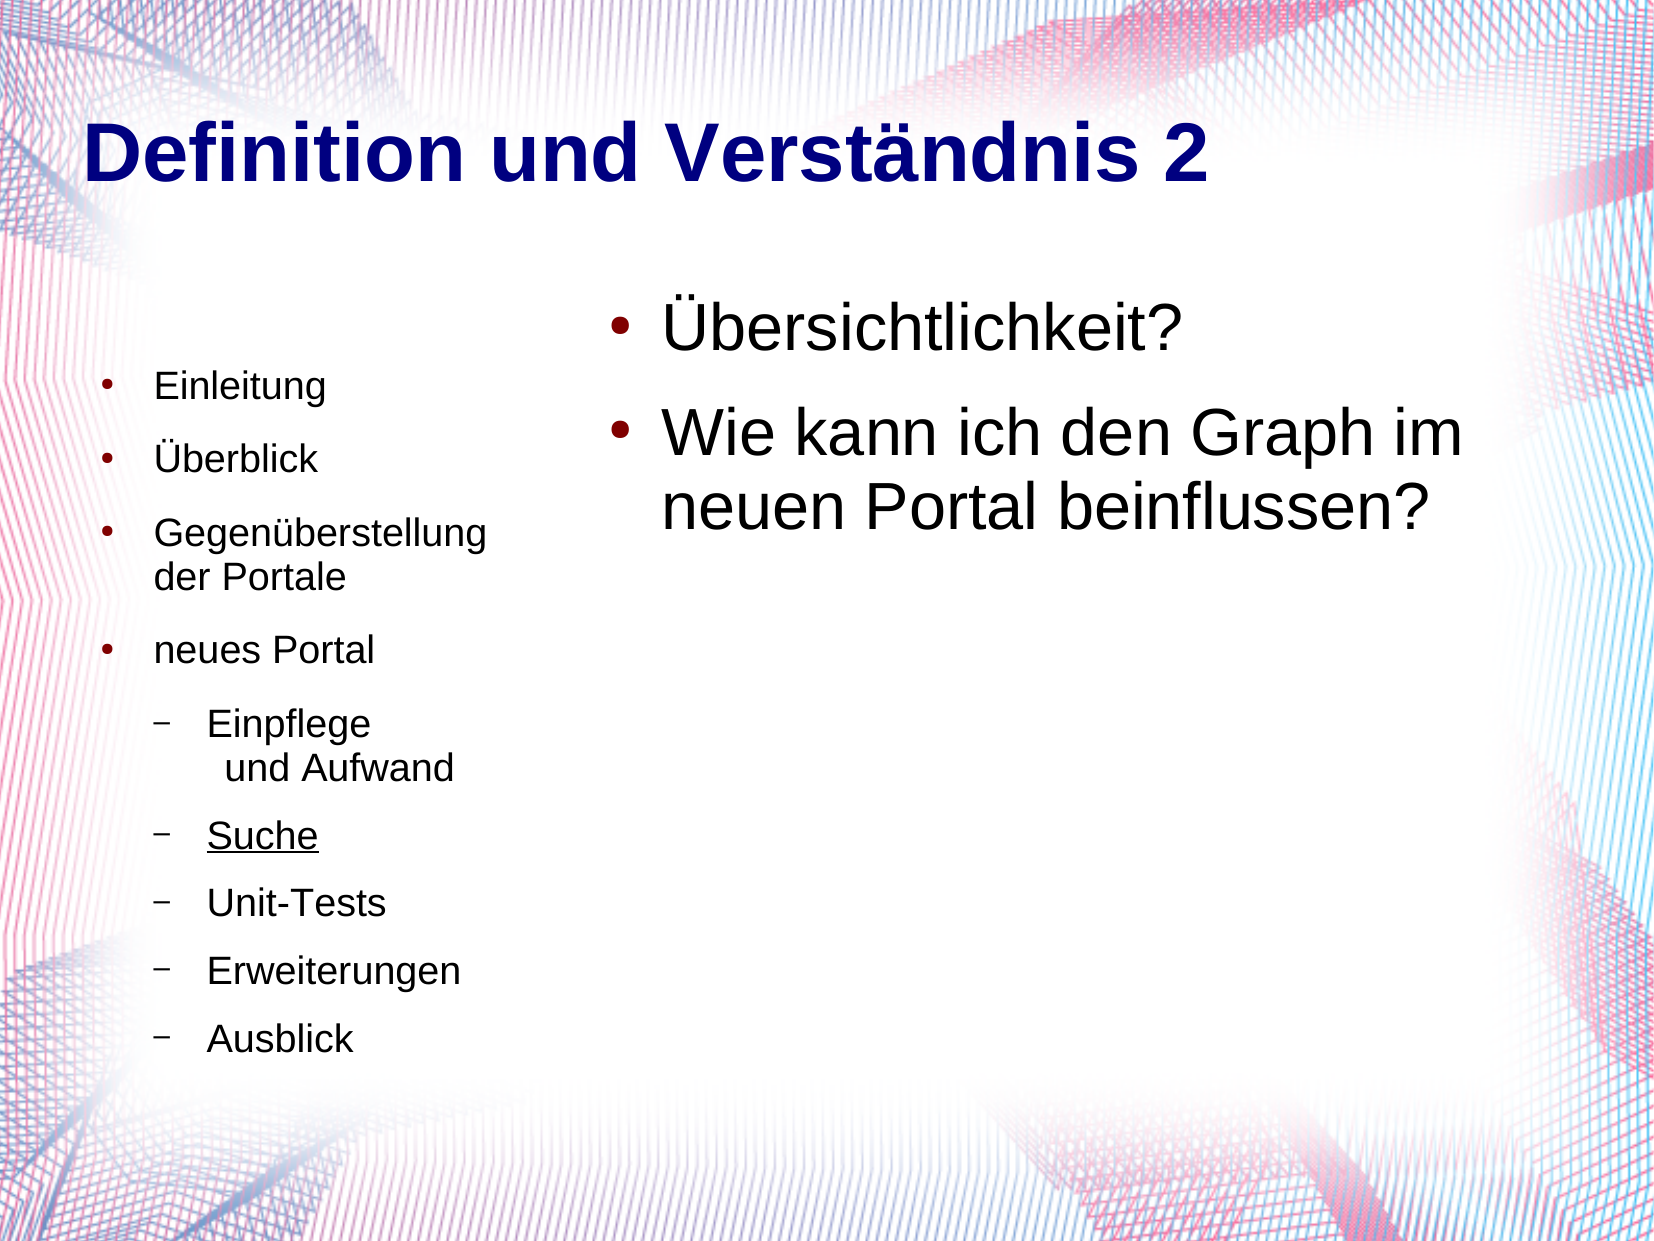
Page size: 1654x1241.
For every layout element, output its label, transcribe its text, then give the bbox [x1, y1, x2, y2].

list Einleitung Überblick Gegenüberstellung der Portale neues Portal Einpflege und Aufwand Suche Unit-Tests Erweiterungen Ausblick [82, 290, 520, 1109]
picture [0, 0, 1654, 1241]
title Definition und Verständnis 2 [82, 49, 1571, 257]
list Übersichtlichkeit? Wie kann ich den Graph im neuen Portal beinflussen? [590, 290, 1572, 1109]
